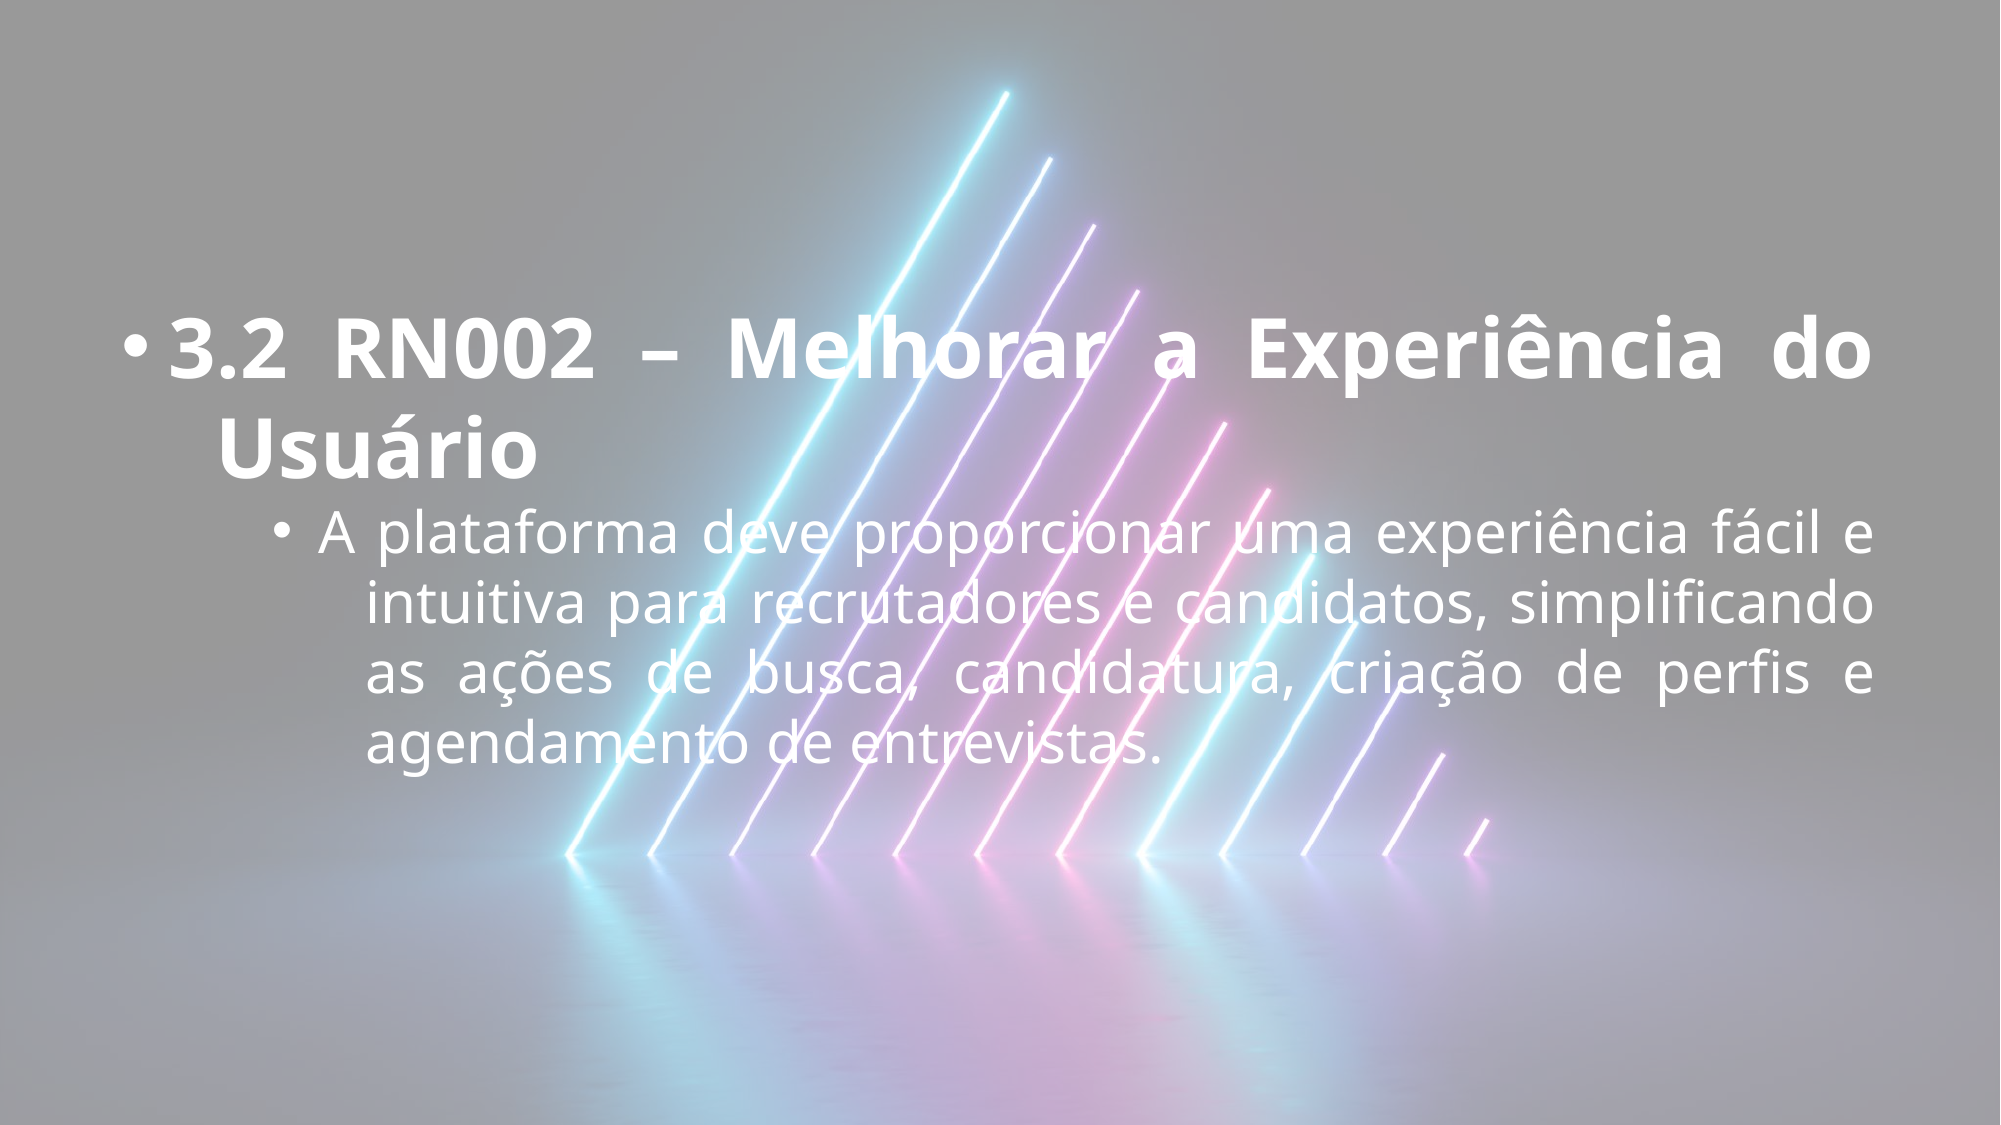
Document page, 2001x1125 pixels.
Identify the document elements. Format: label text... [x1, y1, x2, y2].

picture [0, 0, 2000, 1125]
text_box 3.2 RN002 – Melhorar a Experiência do Usuário A plataforma deve proporcionar uma experiência fácil e intuitiva para recrutadores e candidatos, simplificando as ações de busca, candidatura, criação de perfis e agendamento de entrevistas. [106, 287, 1891, 838]
